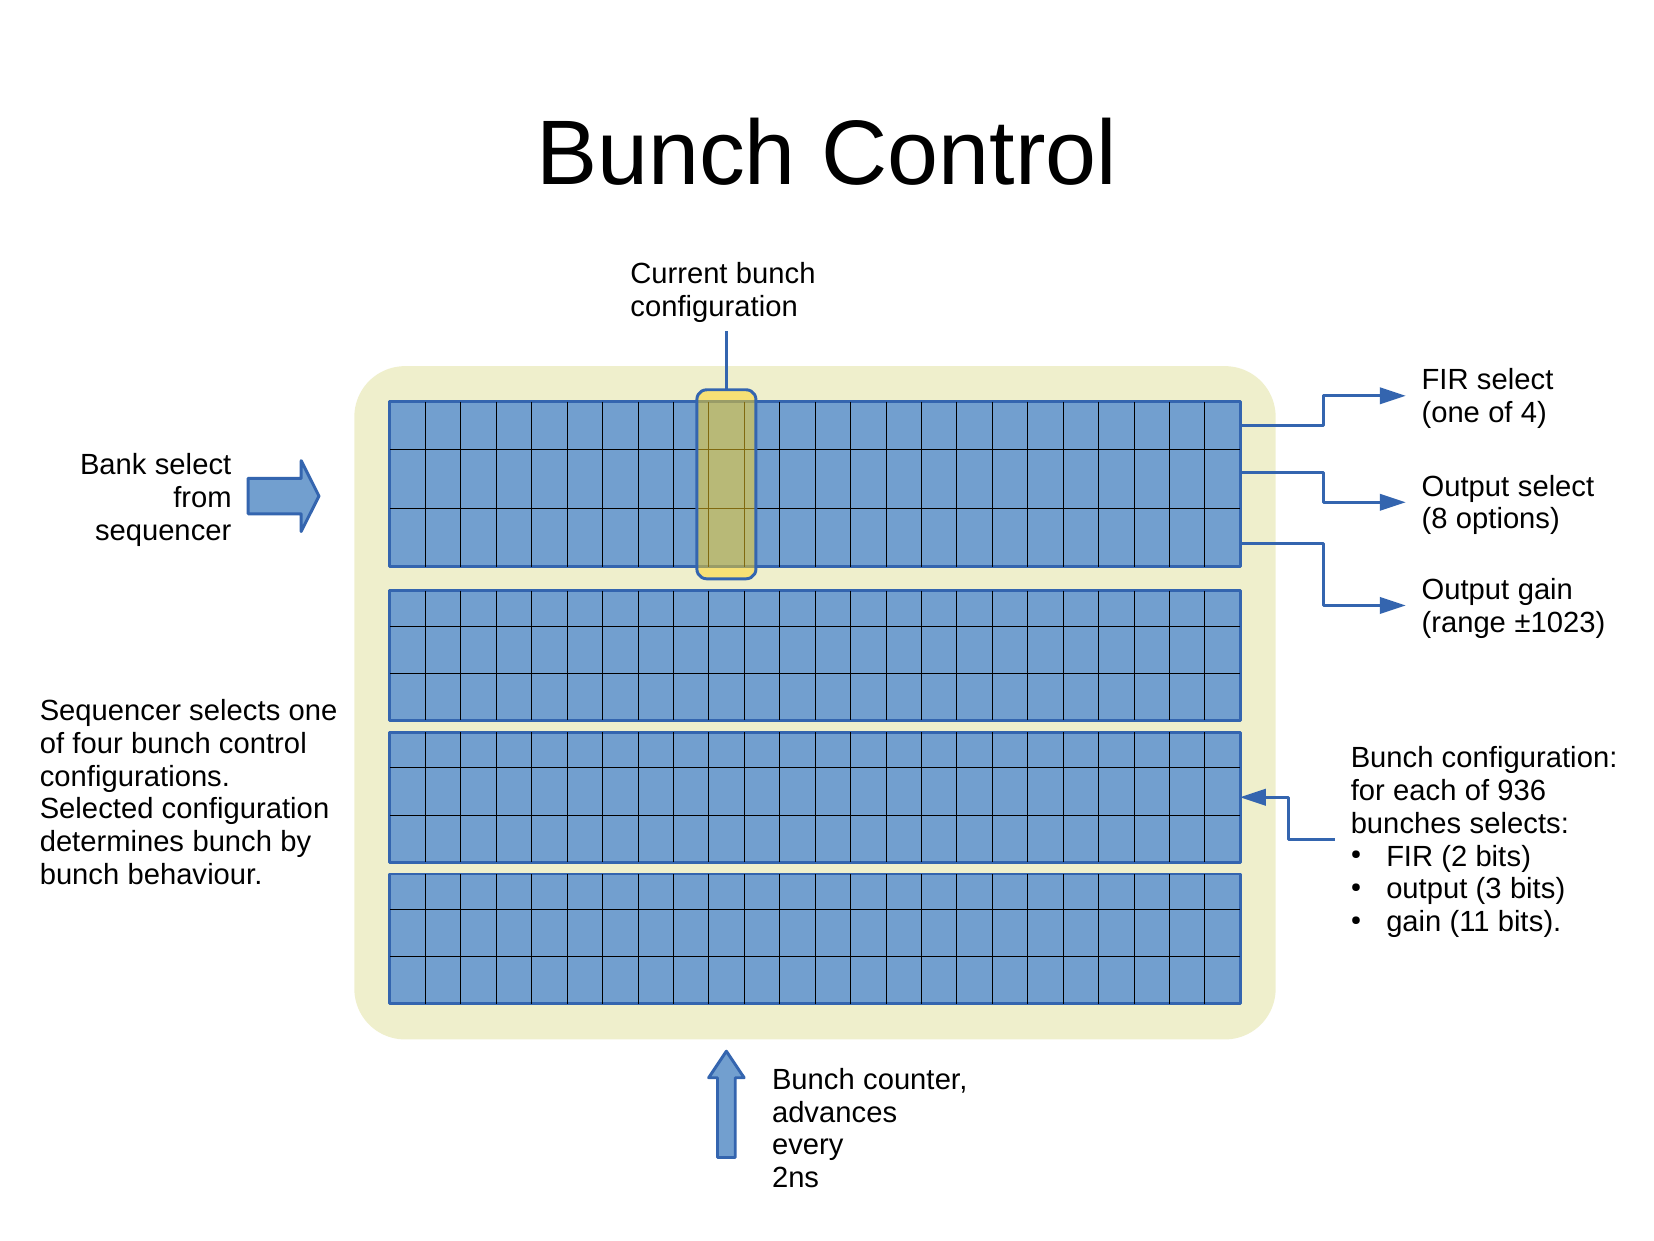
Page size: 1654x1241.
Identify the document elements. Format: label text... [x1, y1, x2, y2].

text_box Current bunch configuration [614, 248, 839, 332]
text_box Bunch configuration: for each of 936 bunches selects: FIR (2 bits) output (3 bits) gain (11 bits). [1334, 732, 1654, 947]
text_box Bank select from sequencer [47, 439, 249, 556]
text_box Bunch counter, advances every 2ns [755, 1053, 993, 1203]
title Bunch Control [82, 49, 1571, 257]
text_box FIR select (one of 4) [1405, 354, 1607, 438]
text_box Output gain (range ±1023) [1405, 563, 1630, 648]
text_box [354, 366, 1276, 1040]
text_box Output select (8 options) [1405, 460, 1619, 544]
text_box [708, 1051, 745, 1158]
text_box Sequencer selects one of four bunch control configurations. Selected configuration determines bunch by bunch behaviour. [23, 685, 355, 1063]
text_box [249, 460, 319, 532]
